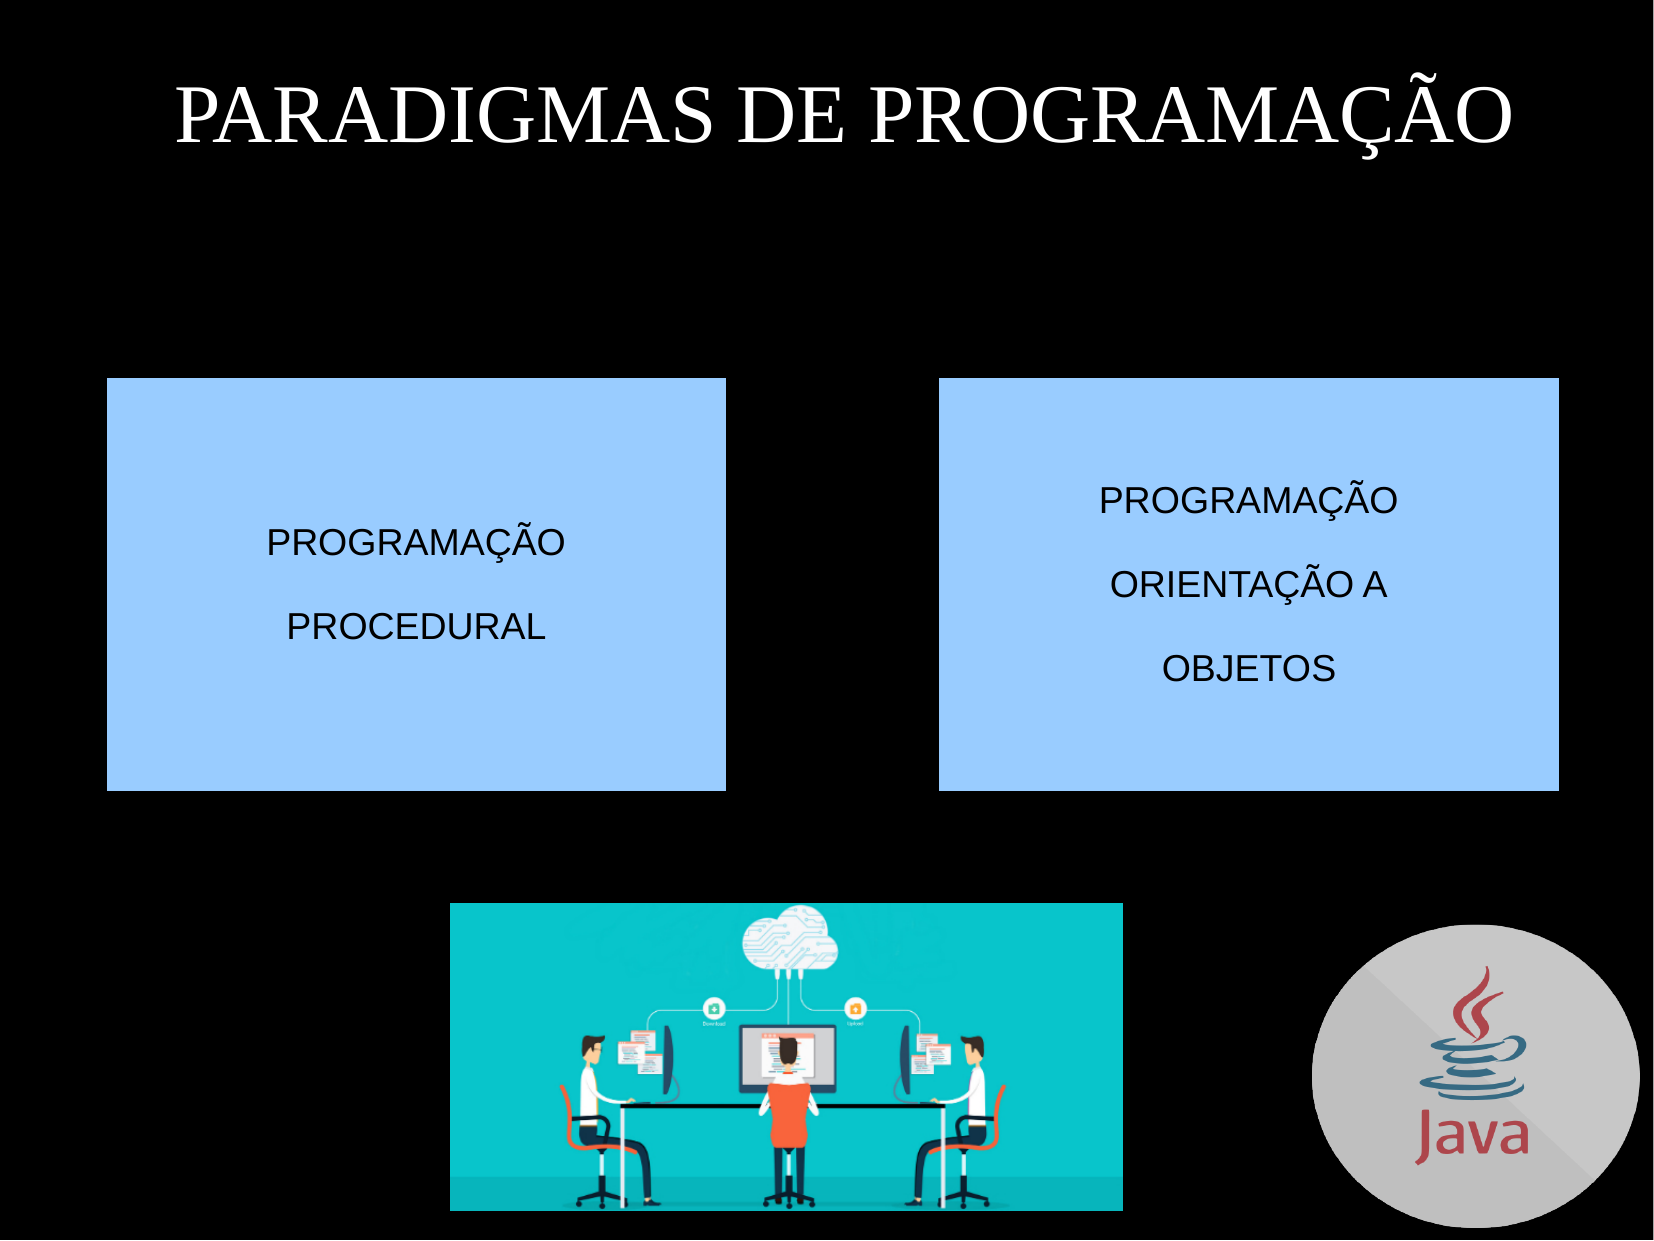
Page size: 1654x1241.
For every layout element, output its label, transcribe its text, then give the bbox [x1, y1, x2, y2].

text_box PROGRAMAÇÃO ORIENTAÇÃO A OBJETOS [938, 377, 1560, 792]
text_box PARADIGMAS DE PROGRAMAÇÃO [159, 60, 1531, 352]
text_box PROGRAMAÇÃO PROCEDURAL [106, 377, 727, 792]
picture [450, 882, 1654, 1241]
